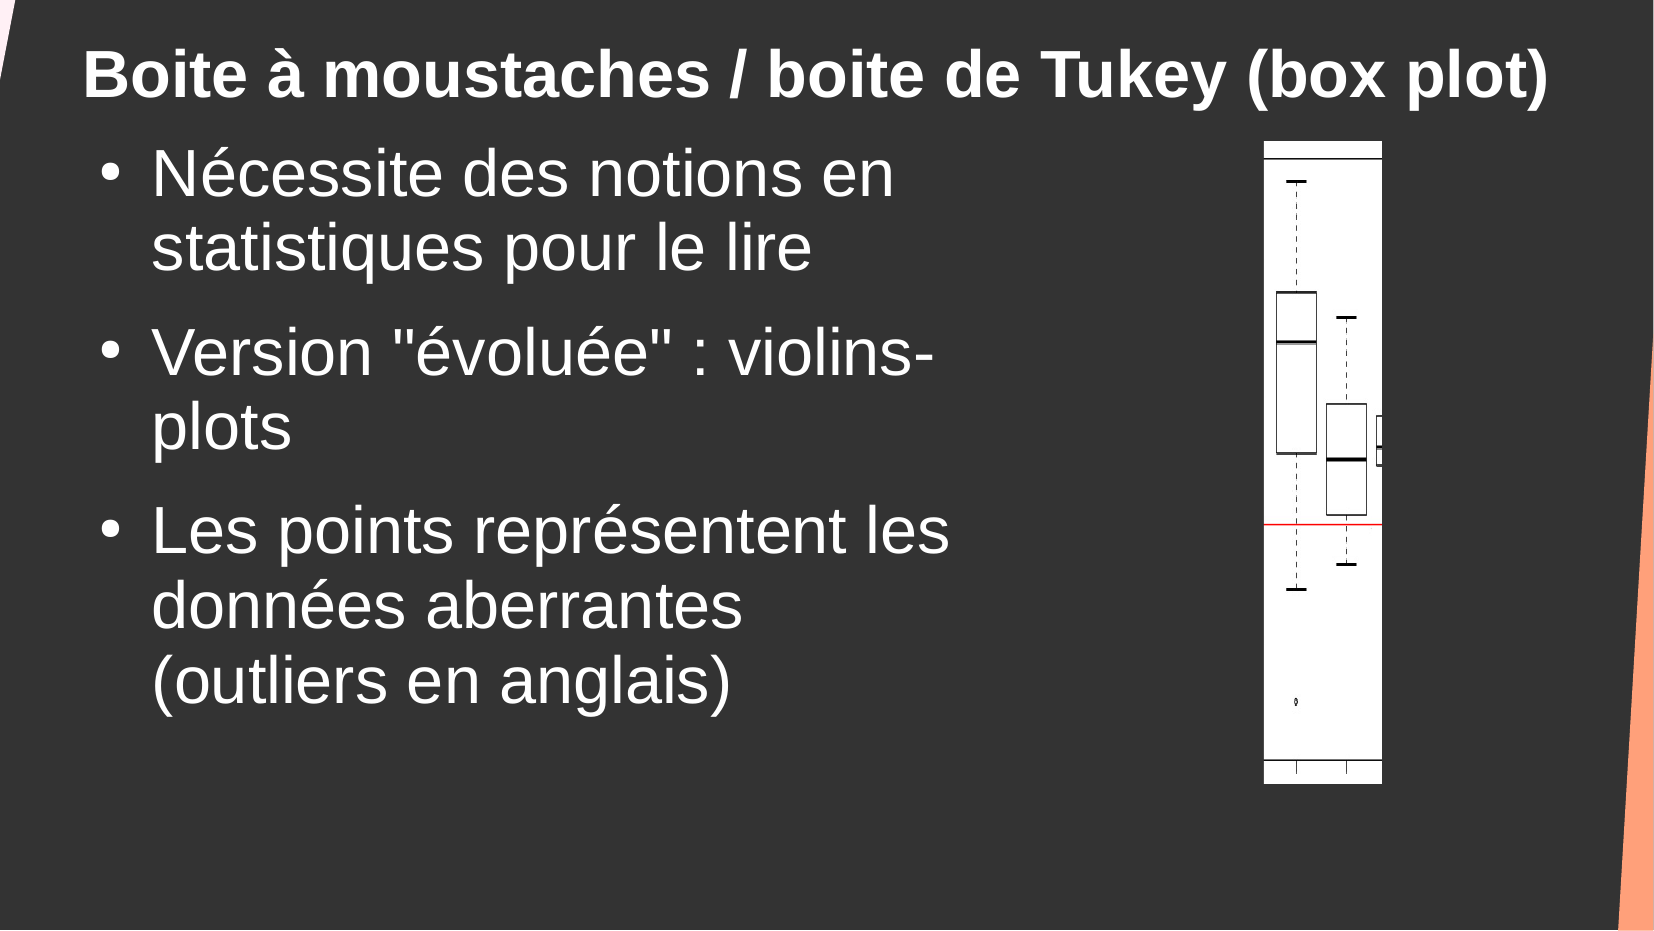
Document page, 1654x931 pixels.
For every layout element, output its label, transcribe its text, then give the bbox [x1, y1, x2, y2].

text_box [0, 0, 16, 80]
list Nécessite des notions en statistiques pour le lire Version "évoluée" : violins-plots Les points représentent les données aberrantes (outliers en anglais) [80, 135, 957, 815]
title Boite à moustaches / boite de Tukey (box plot) [82, 37, 1571, 115]
text_box [1618, 321, 1654, 931]
picture [1263, 141, 1382, 784]
